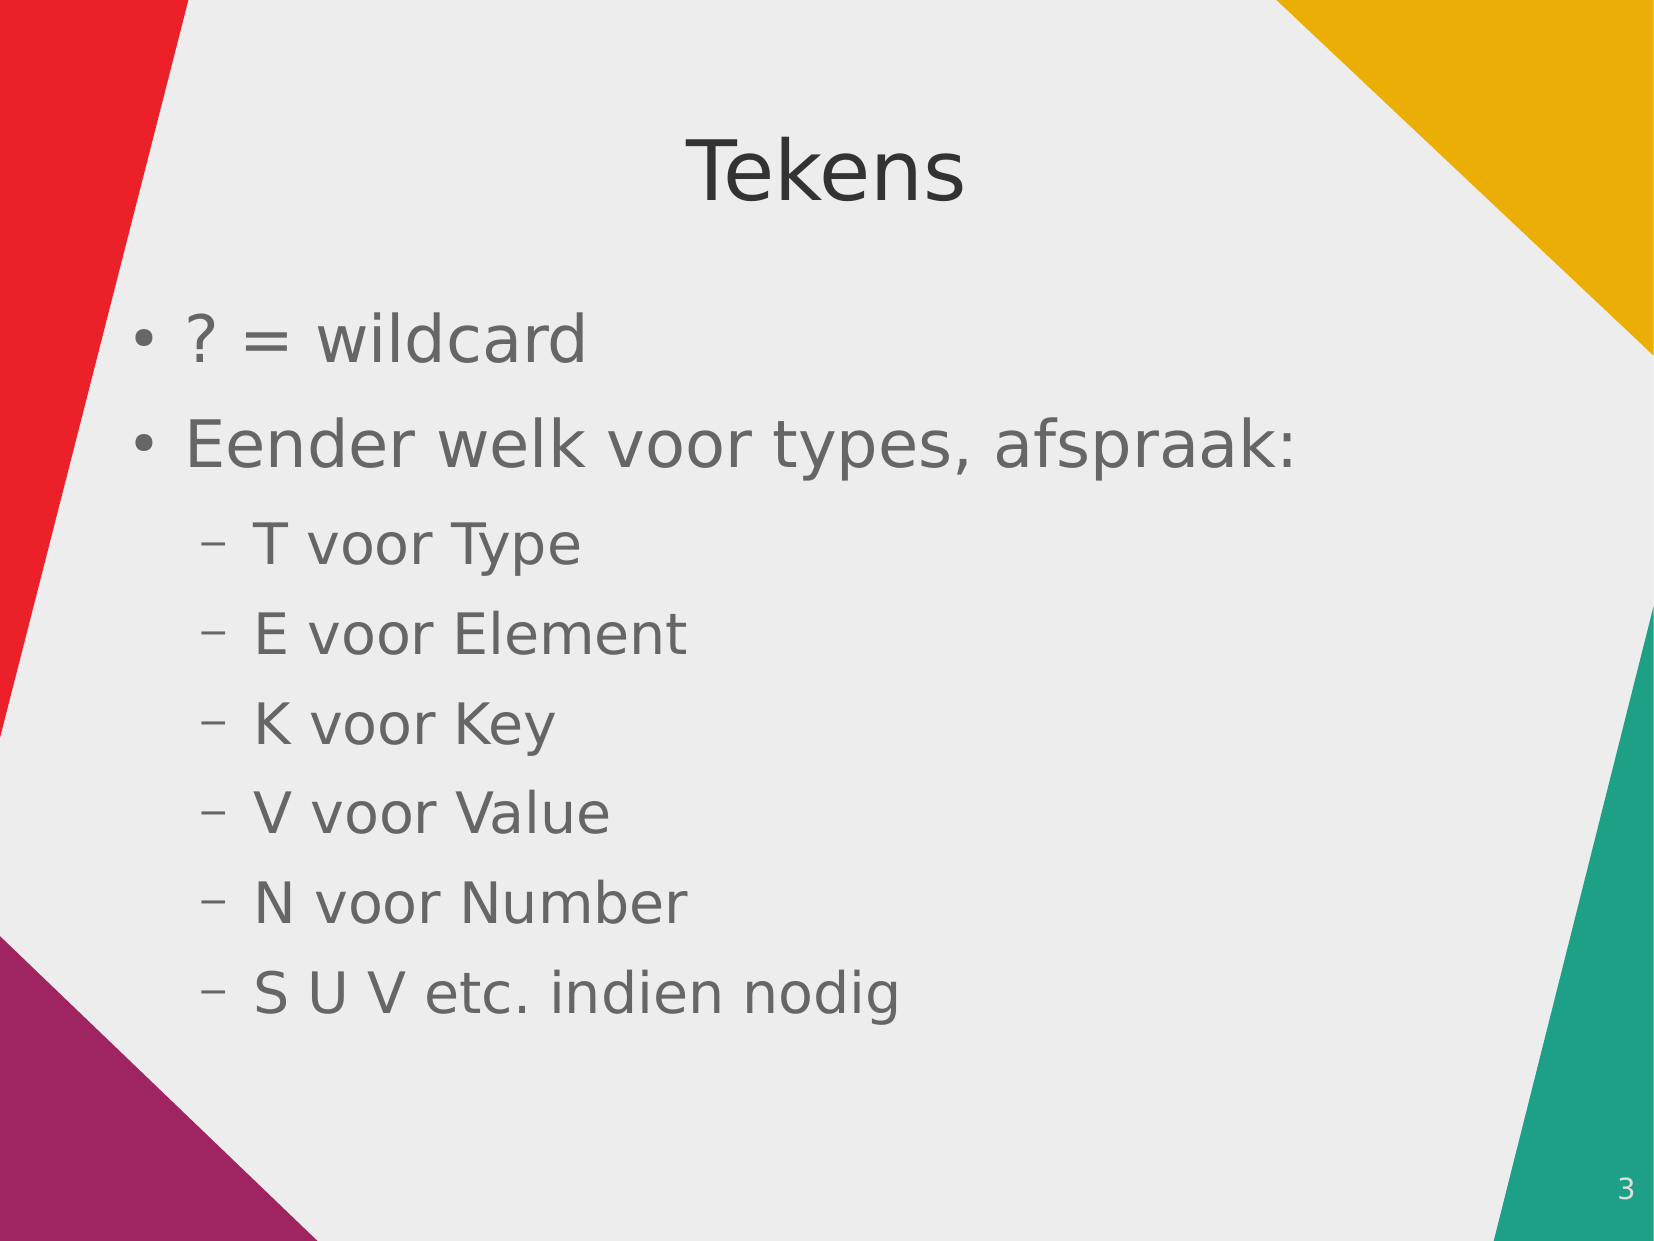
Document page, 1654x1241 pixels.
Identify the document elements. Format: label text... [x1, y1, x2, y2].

title Tekens [114, 73, 1539, 271]
list ? = wildcard Eender welk voor types, afspraak: T voor Type E voor Element K voor Key V voor Value N voor Number S U V etc. indien nodig [114, 302, 1539, 1033]
